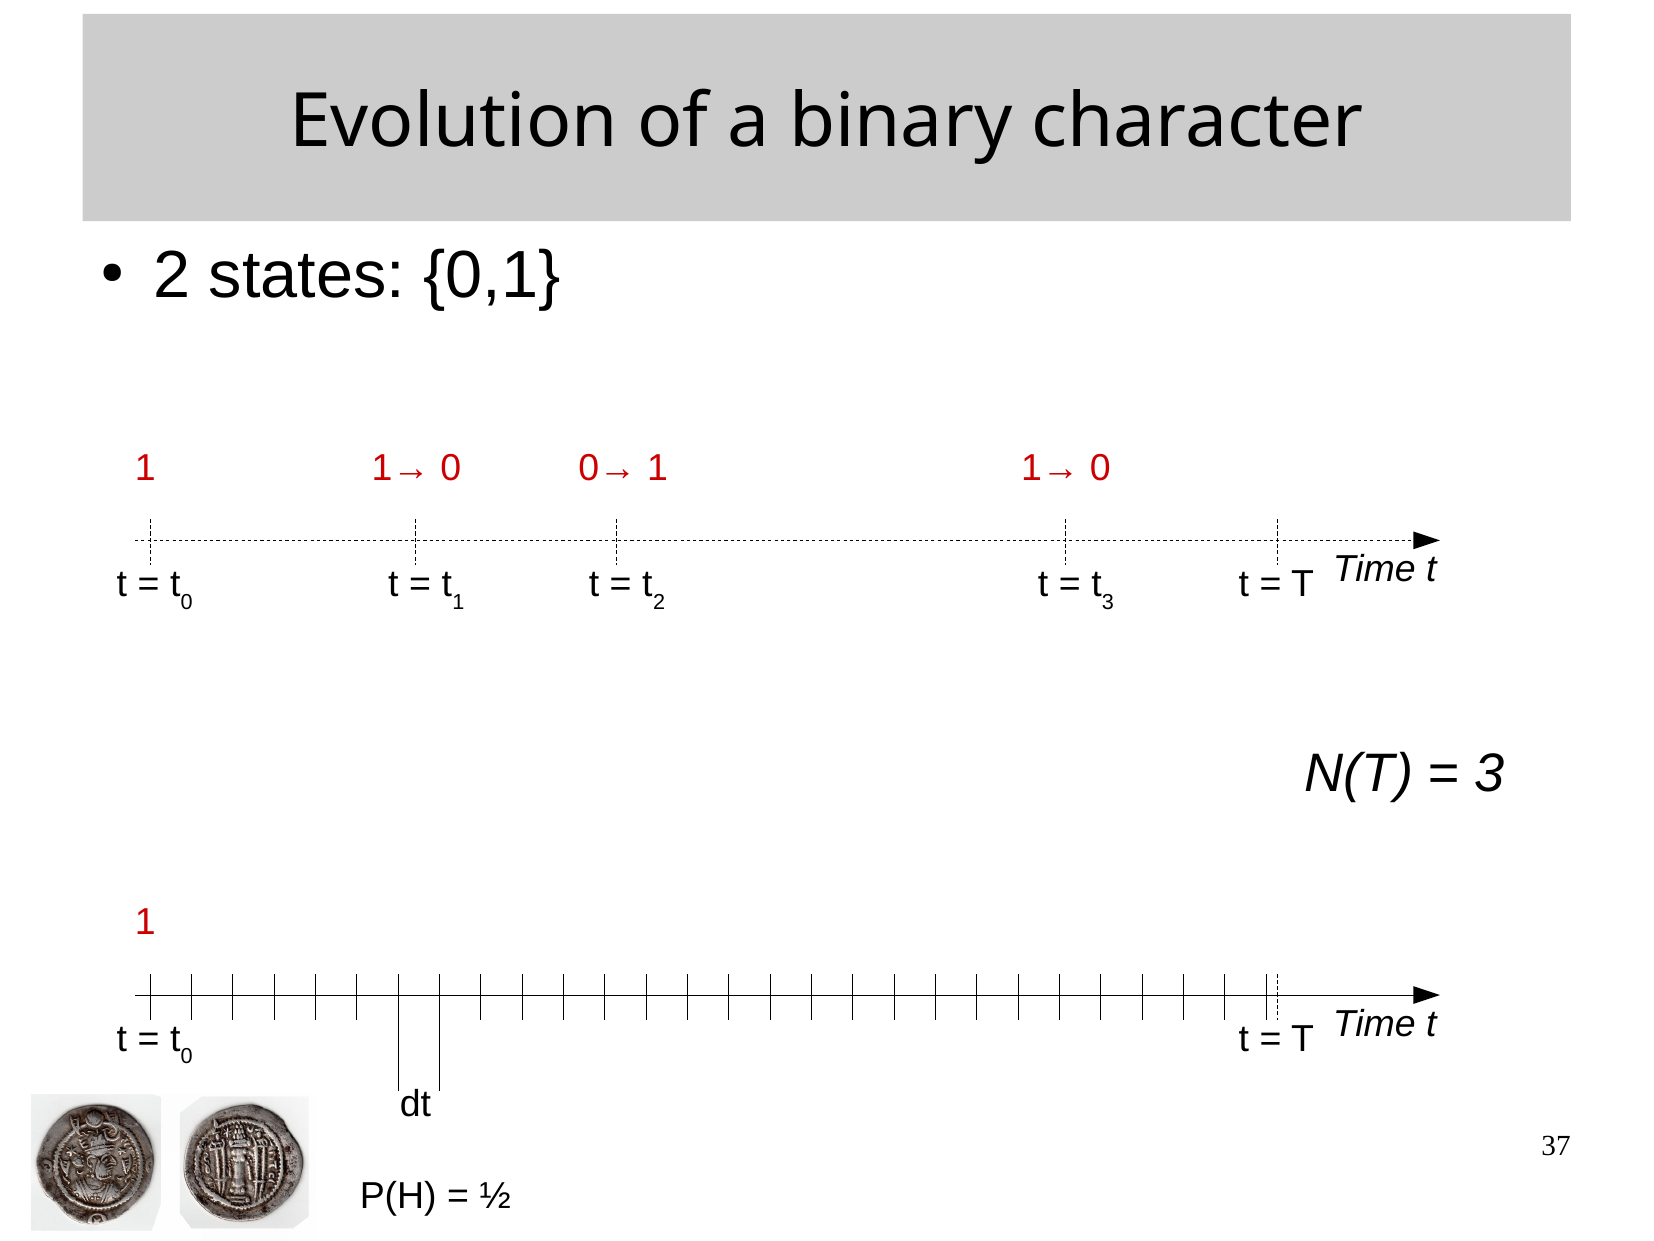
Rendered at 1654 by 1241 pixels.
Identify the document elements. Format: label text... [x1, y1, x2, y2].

text_box 1 [120, 893, 196, 951]
text_box t = t3 [1023, 555, 1132, 622]
list 2 states: {0,1} [82, 237, 1571, 421]
text_box t = t0 [101, 1010, 211, 1076]
text_box Time t [1318, 540, 1514, 598]
text_box P(H) = ½ [345, 1166, 571, 1227]
text_box t = t0 [101, 555, 211, 622]
text_box 0→ 1 [563, 438, 684, 496]
text_box dt [385, 1075, 462, 1132]
text_box t = T [1223, 1010, 1333, 1067]
text_box t = t1 [373, 555, 482, 622]
title Evolution of a binary character [82, 13, 1571, 222]
text_box 1→ 0 [1006, 438, 1127, 496]
text_box N(T) = 3 [1290, 735, 1576, 824]
picture [30, 1094, 316, 1241]
text_box t = T [1223, 555, 1333, 613]
text_box 1→ 0 [356, 438, 477, 496]
text_box t = t2 [574, 555, 683, 622]
text_box Time t [1318, 995, 1514, 1052]
text_box 1 [120, 438, 196, 496]
